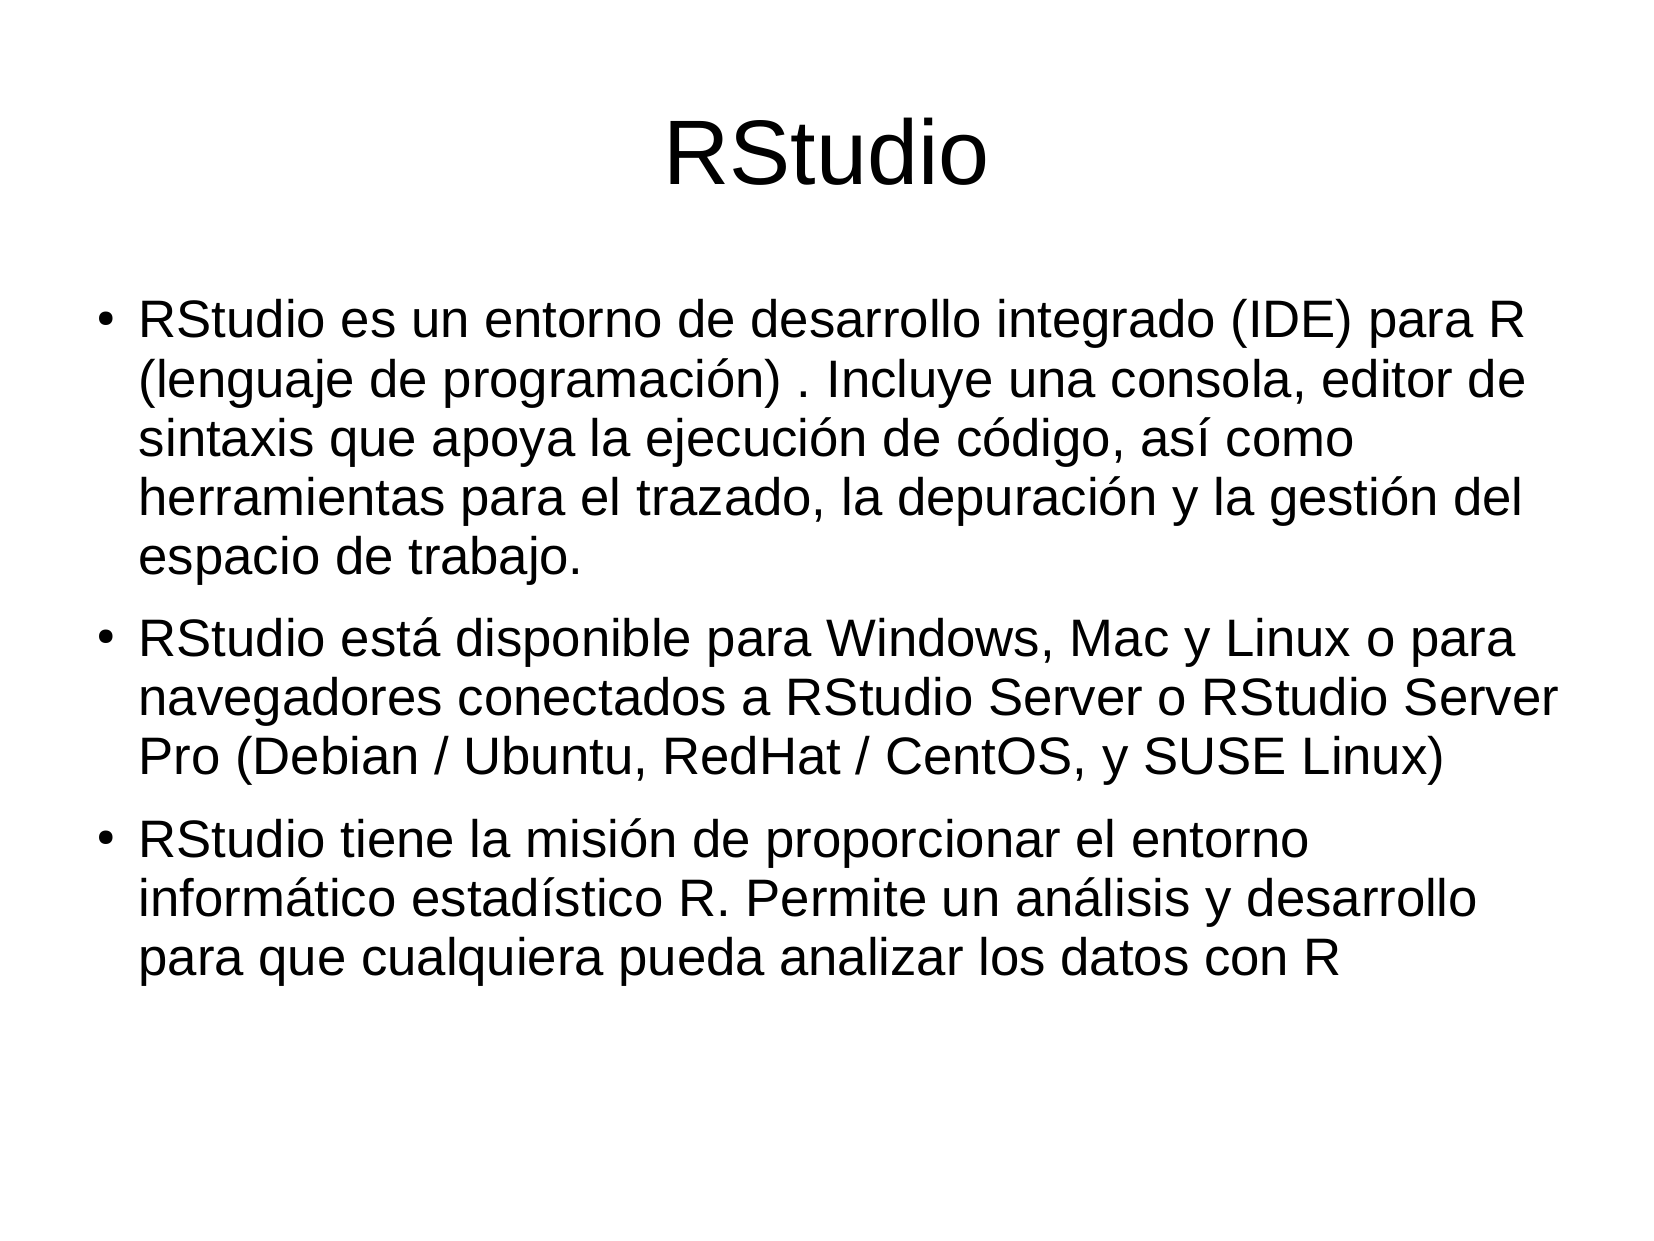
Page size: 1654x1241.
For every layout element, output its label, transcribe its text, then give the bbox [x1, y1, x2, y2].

title RStudio [82, 49, 1571, 257]
list RStudio es un entorno de desarrollo integrado (IDE) para R (lenguaje de programación) . Incluye una consola, editor de sintaxis que apoya la ejecución de código, así como herramientas para el trazado, la depuración y la gestión del espacio de trabajo. RStudio está disponible para Windows, Mac y Linux o para navegadores conectados a RStudio Server o RStudio Server Pro (Debian / Ubuntu, RedHat / CentOS, y SUSE Linux) RStudio tiene la misión de proporcionar el entorno informático estadístico R. Permite un análisis y desarrollo para que cualquiera pueda analizar los datos con R [82, 290, 1571, 1010]
